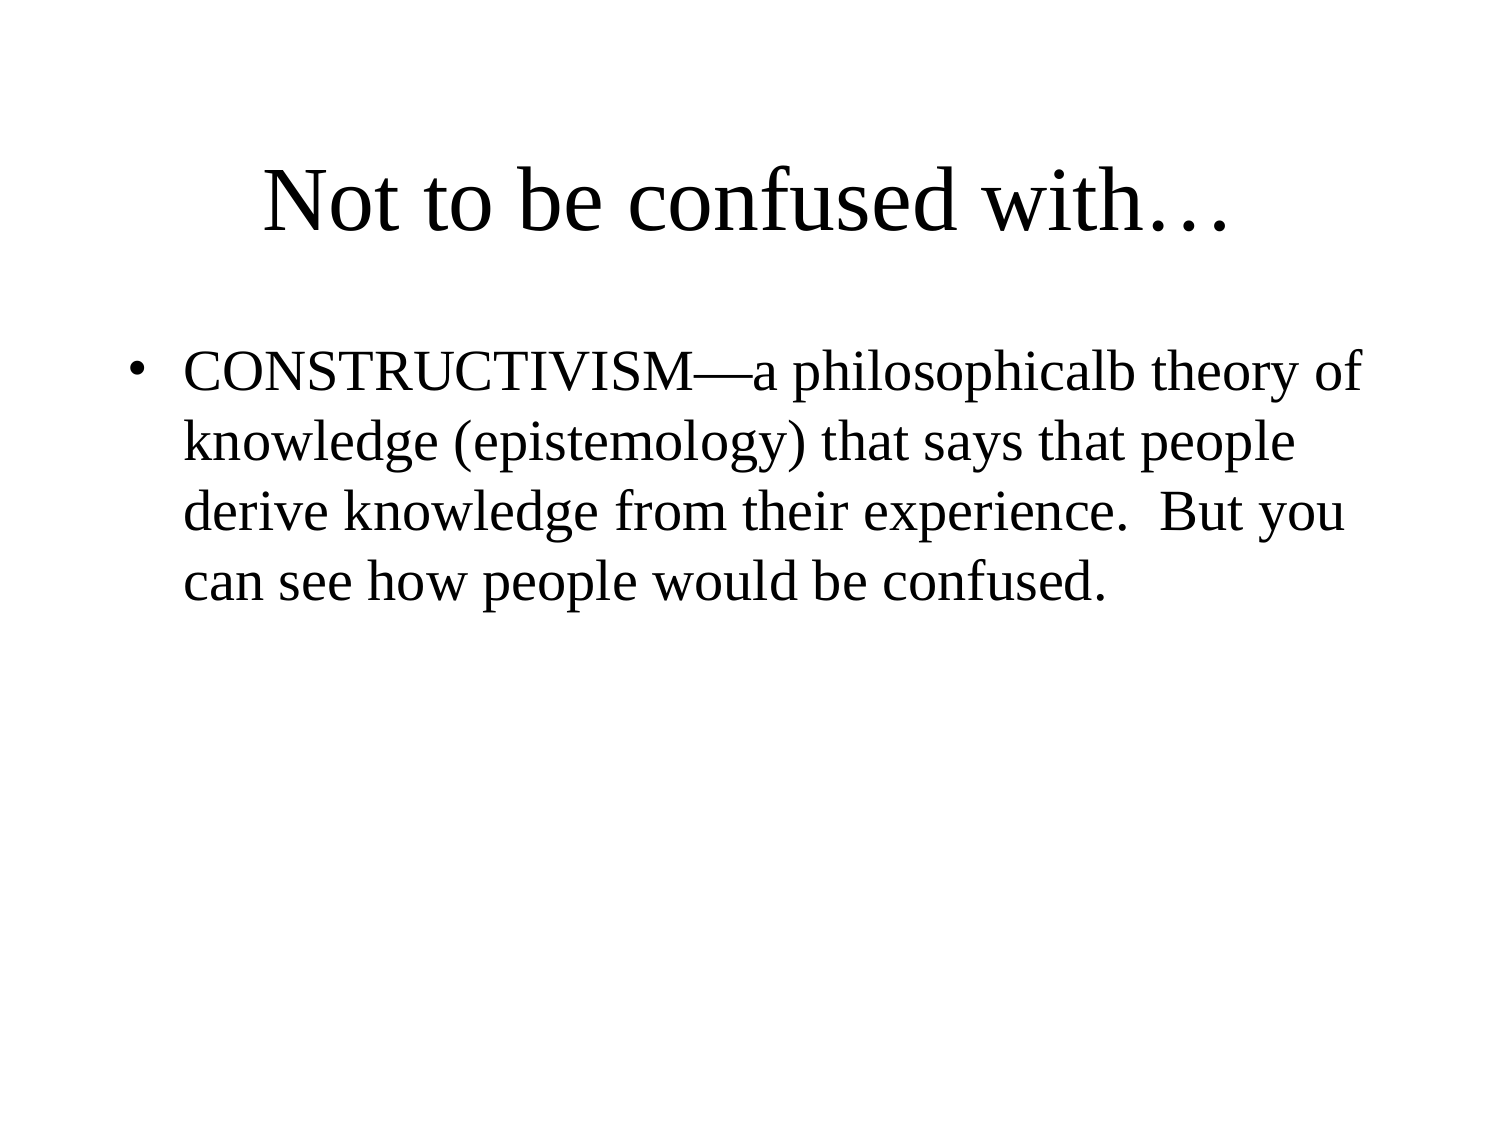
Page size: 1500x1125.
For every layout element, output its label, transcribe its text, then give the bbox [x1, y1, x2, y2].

title Not to be confused with… [112, 99, 1388, 288]
list CONSTRUCTIVISM—a philosophicalb theory of knowledge (epistemology) that says that people derive knowledge from their experience. But you can see how people would be confused. [112, 324, 1388, 1000]
